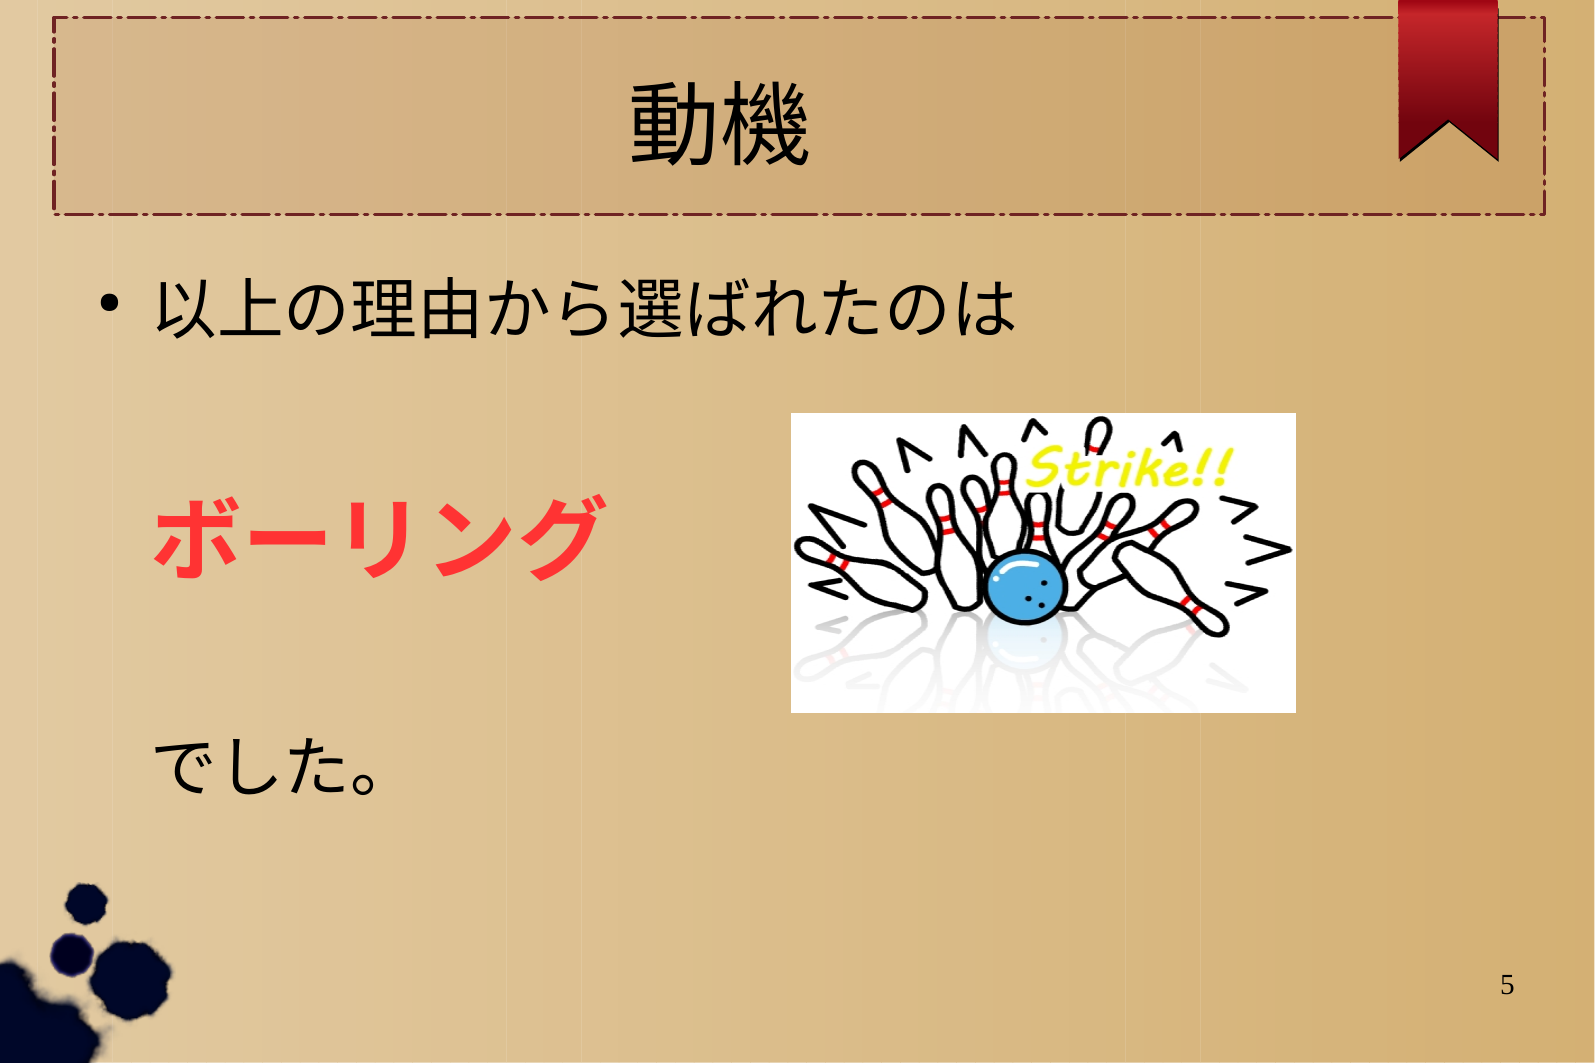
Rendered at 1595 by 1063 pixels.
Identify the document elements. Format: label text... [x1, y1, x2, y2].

picture [791, 413, 1296, 713]
list 以上の理由から選ばれたのは ボーリング でした。 [79, 256, 1515, 873]
title 動機 [79, 40, 1361, 196]
